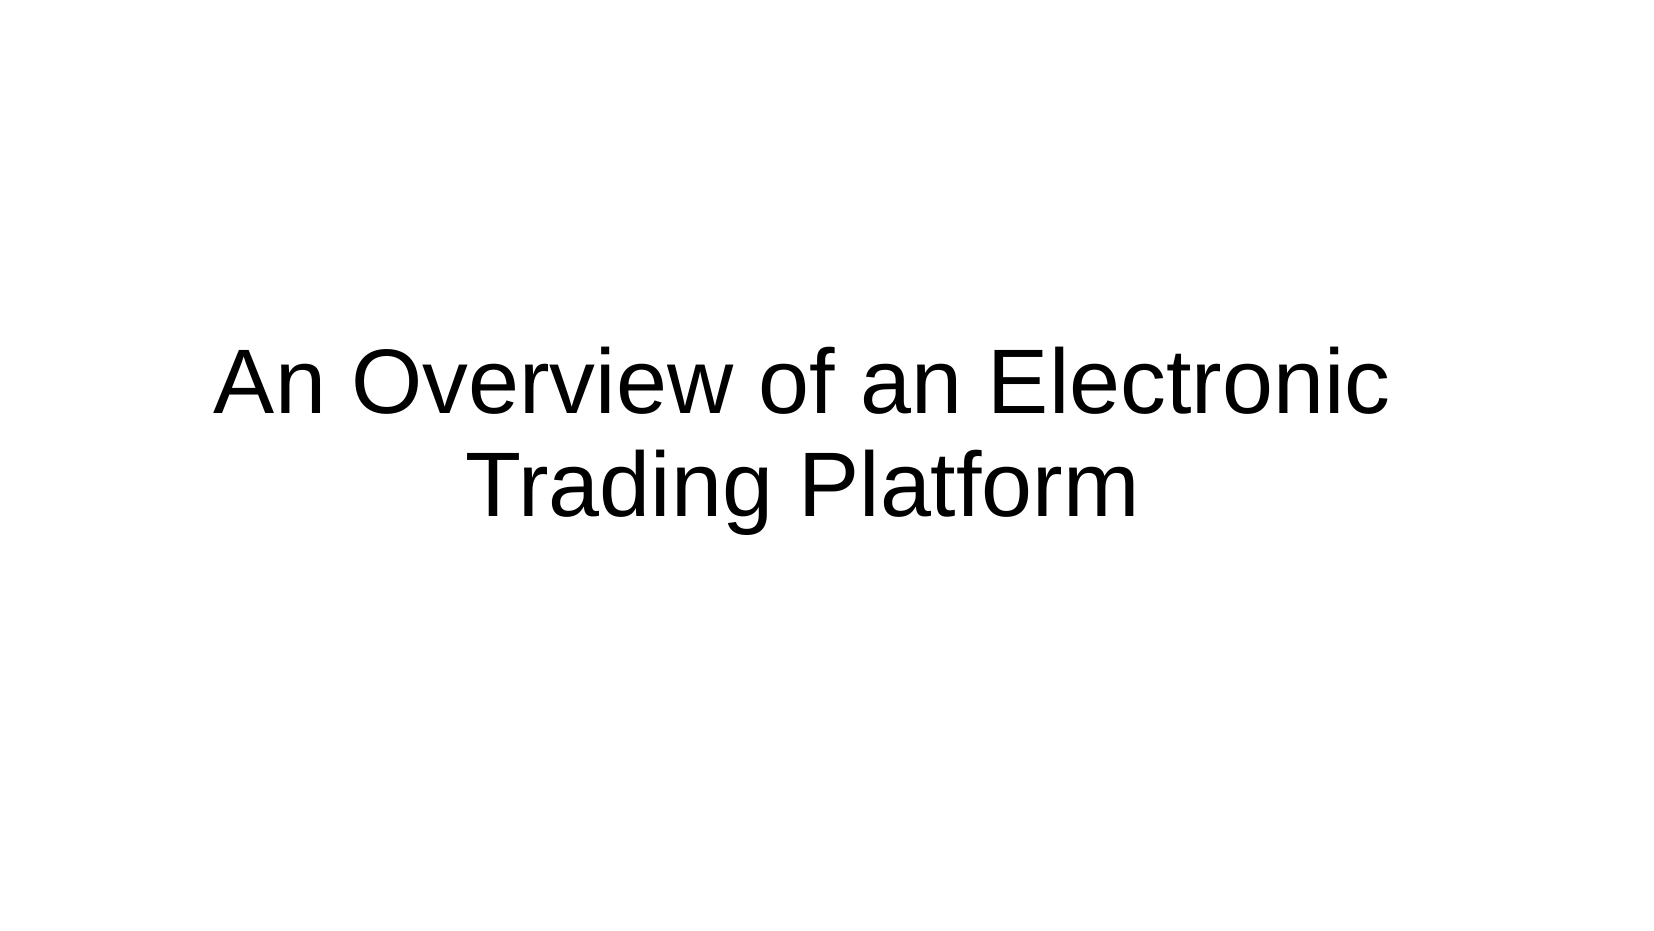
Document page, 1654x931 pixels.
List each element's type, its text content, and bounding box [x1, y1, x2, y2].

title An Overview of an Electronic Trading Platform [59, 330, 1548, 536]
